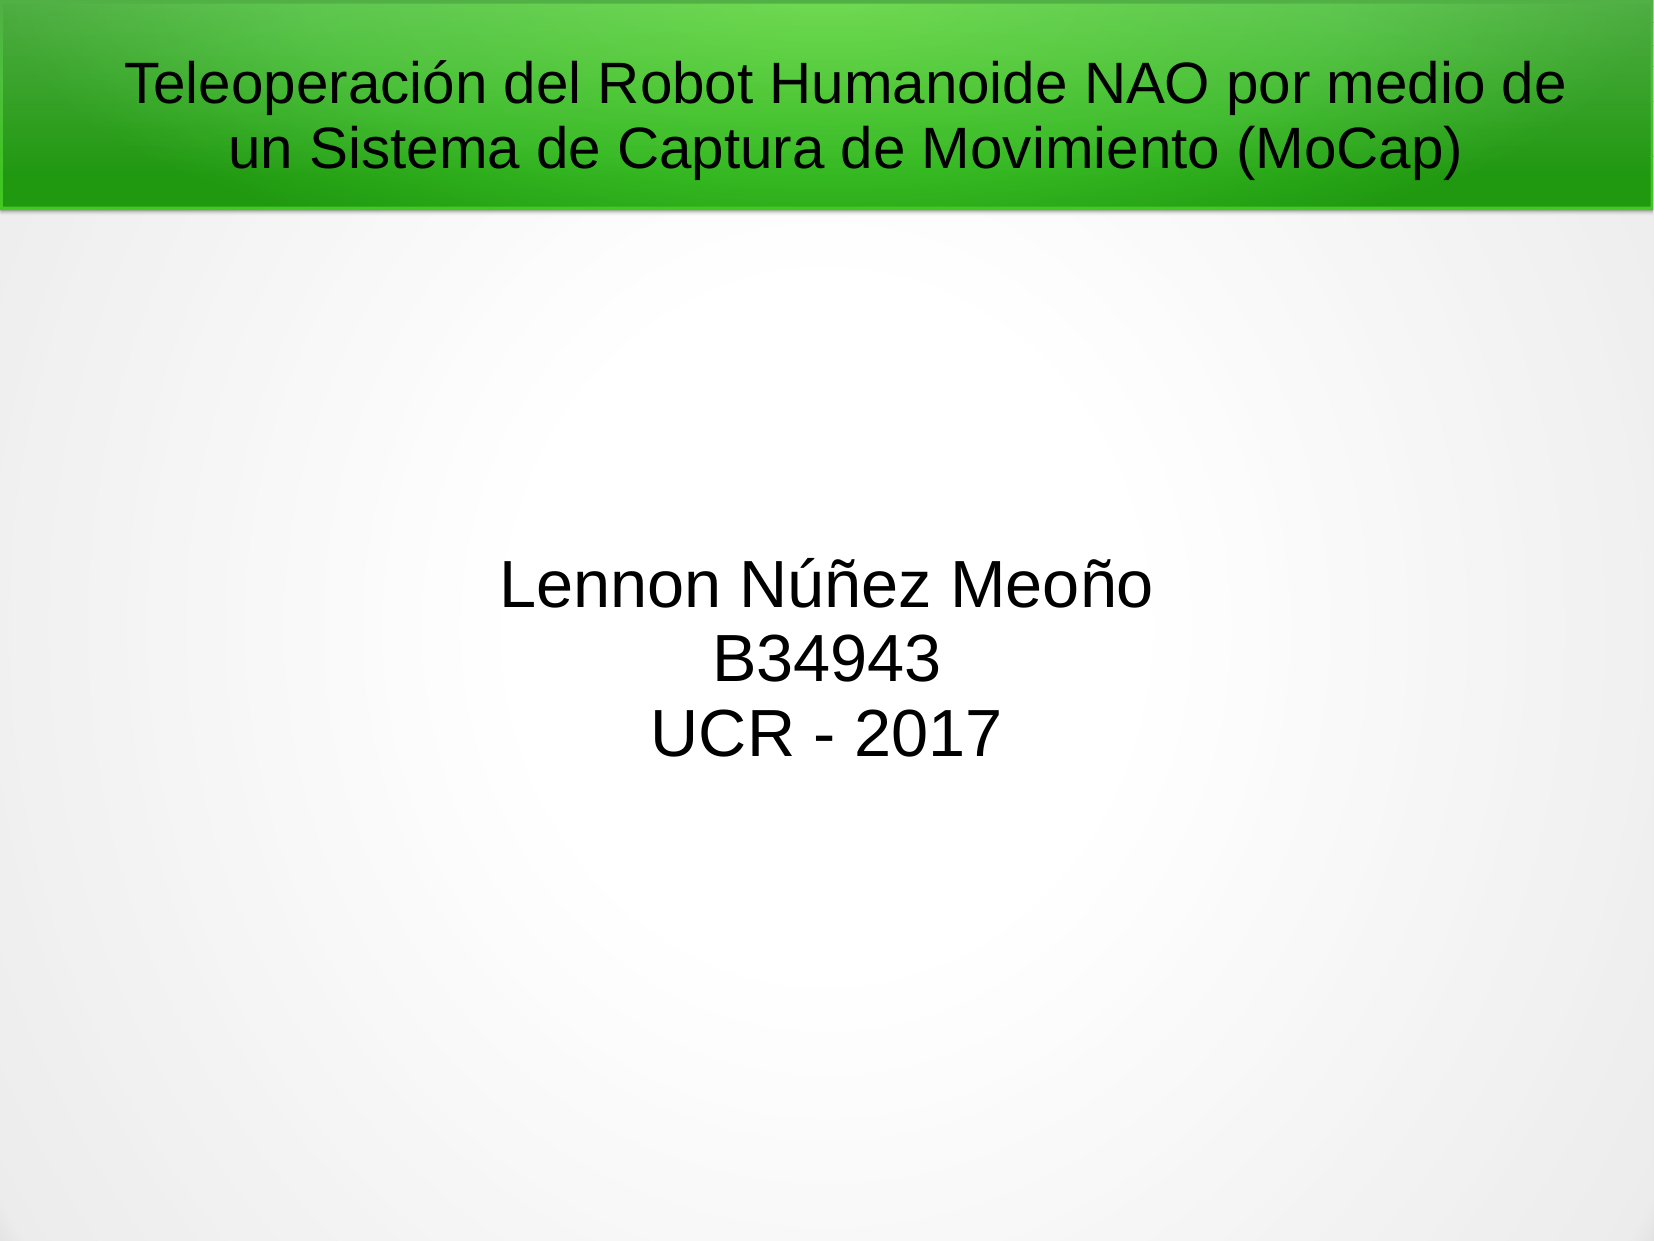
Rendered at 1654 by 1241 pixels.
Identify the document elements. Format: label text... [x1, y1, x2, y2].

subtitle Lennon Núñez Meoño B34943 UCR - 2017 [82, 299, 1571, 1019]
title Teleoperación del Robot Humanoide NAO por medio de un Sistema de Captura de Movimiento (MoCap) [102, 0, 1591, 232]
